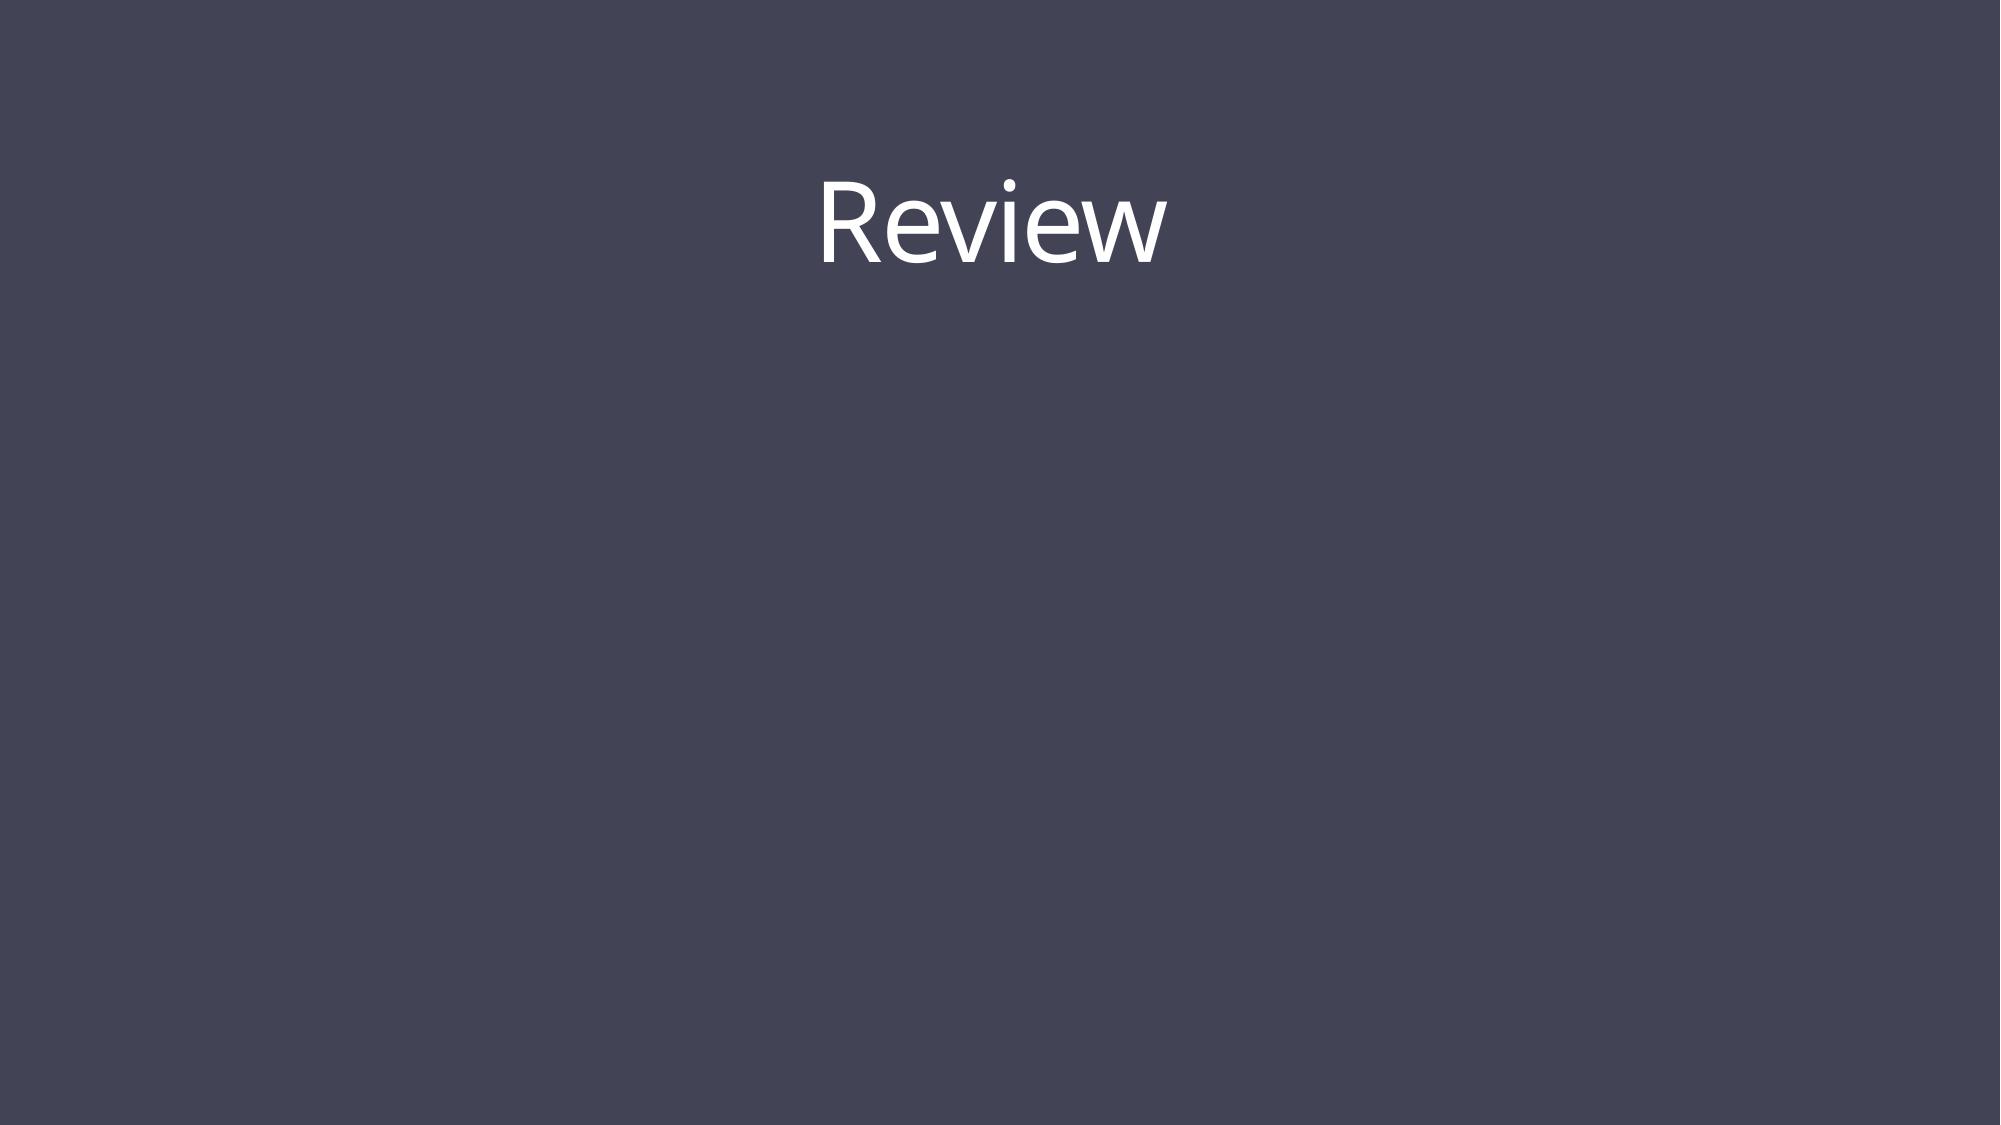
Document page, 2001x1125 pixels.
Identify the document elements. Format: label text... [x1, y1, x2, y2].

title Review [107, 81, 1875, 354]
